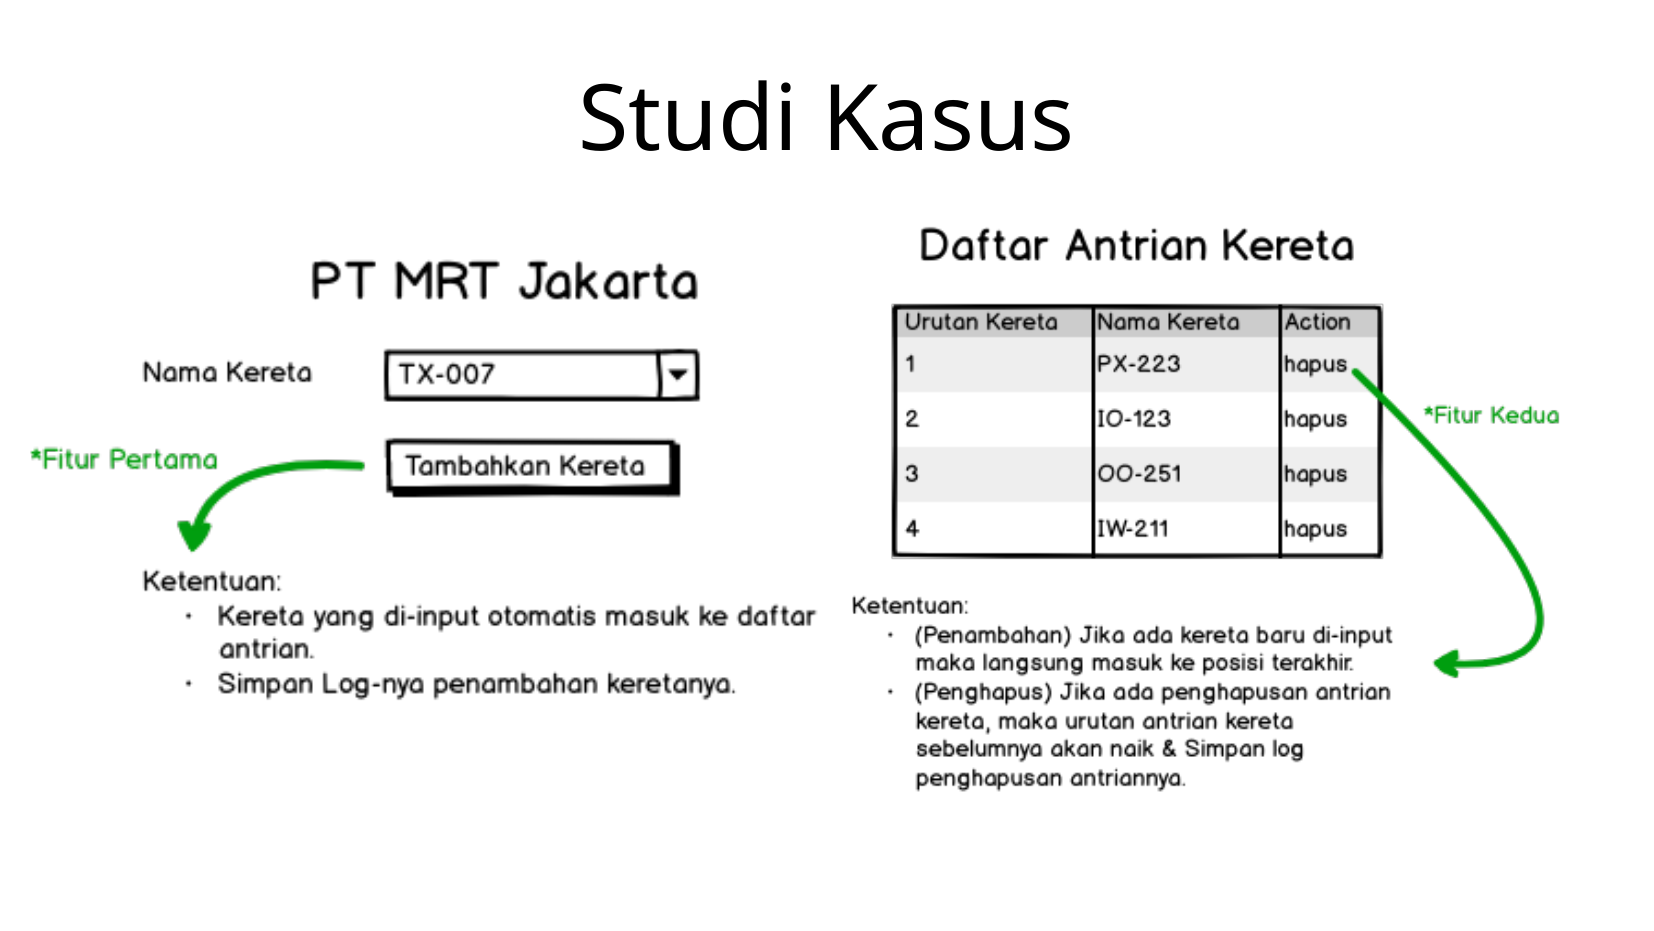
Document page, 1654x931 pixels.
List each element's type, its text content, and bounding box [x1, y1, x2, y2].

picture [30, 224, 1561, 811]
title Studi Kasus [82, 37, 1571, 193]
